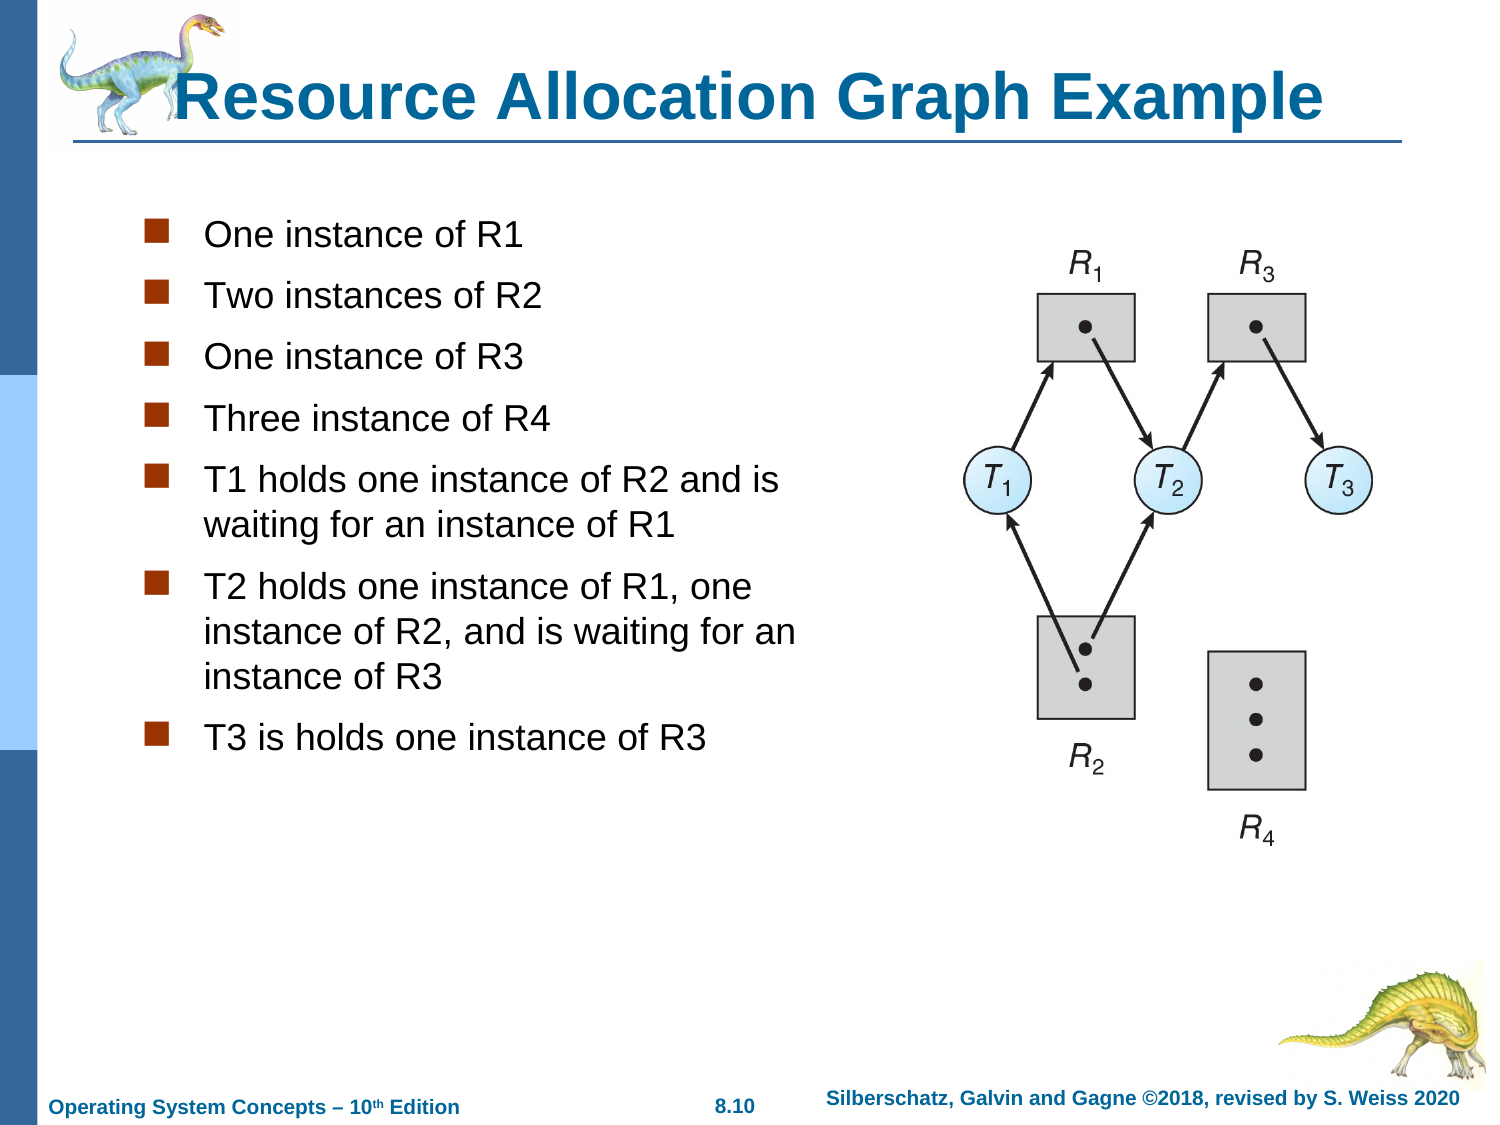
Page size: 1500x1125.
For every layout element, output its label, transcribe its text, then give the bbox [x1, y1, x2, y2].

picture [1275, 959, 1486, 1095]
title Resource Allocation Graph Example [75, 45, 1426, 141]
picture [46, 0, 243, 149]
picture [963, 246, 1373, 853]
list One instance of R1 Two instances of R2 One instance of R3 Three instance of R4 T1 holds one instance of R2 and is waiting for an instance of R1 T2 holds one instance of R1, one instance of R2, and is waiting for an instance of R3 T3 is holds one instance of R3 [132, 202, 875, 946]
